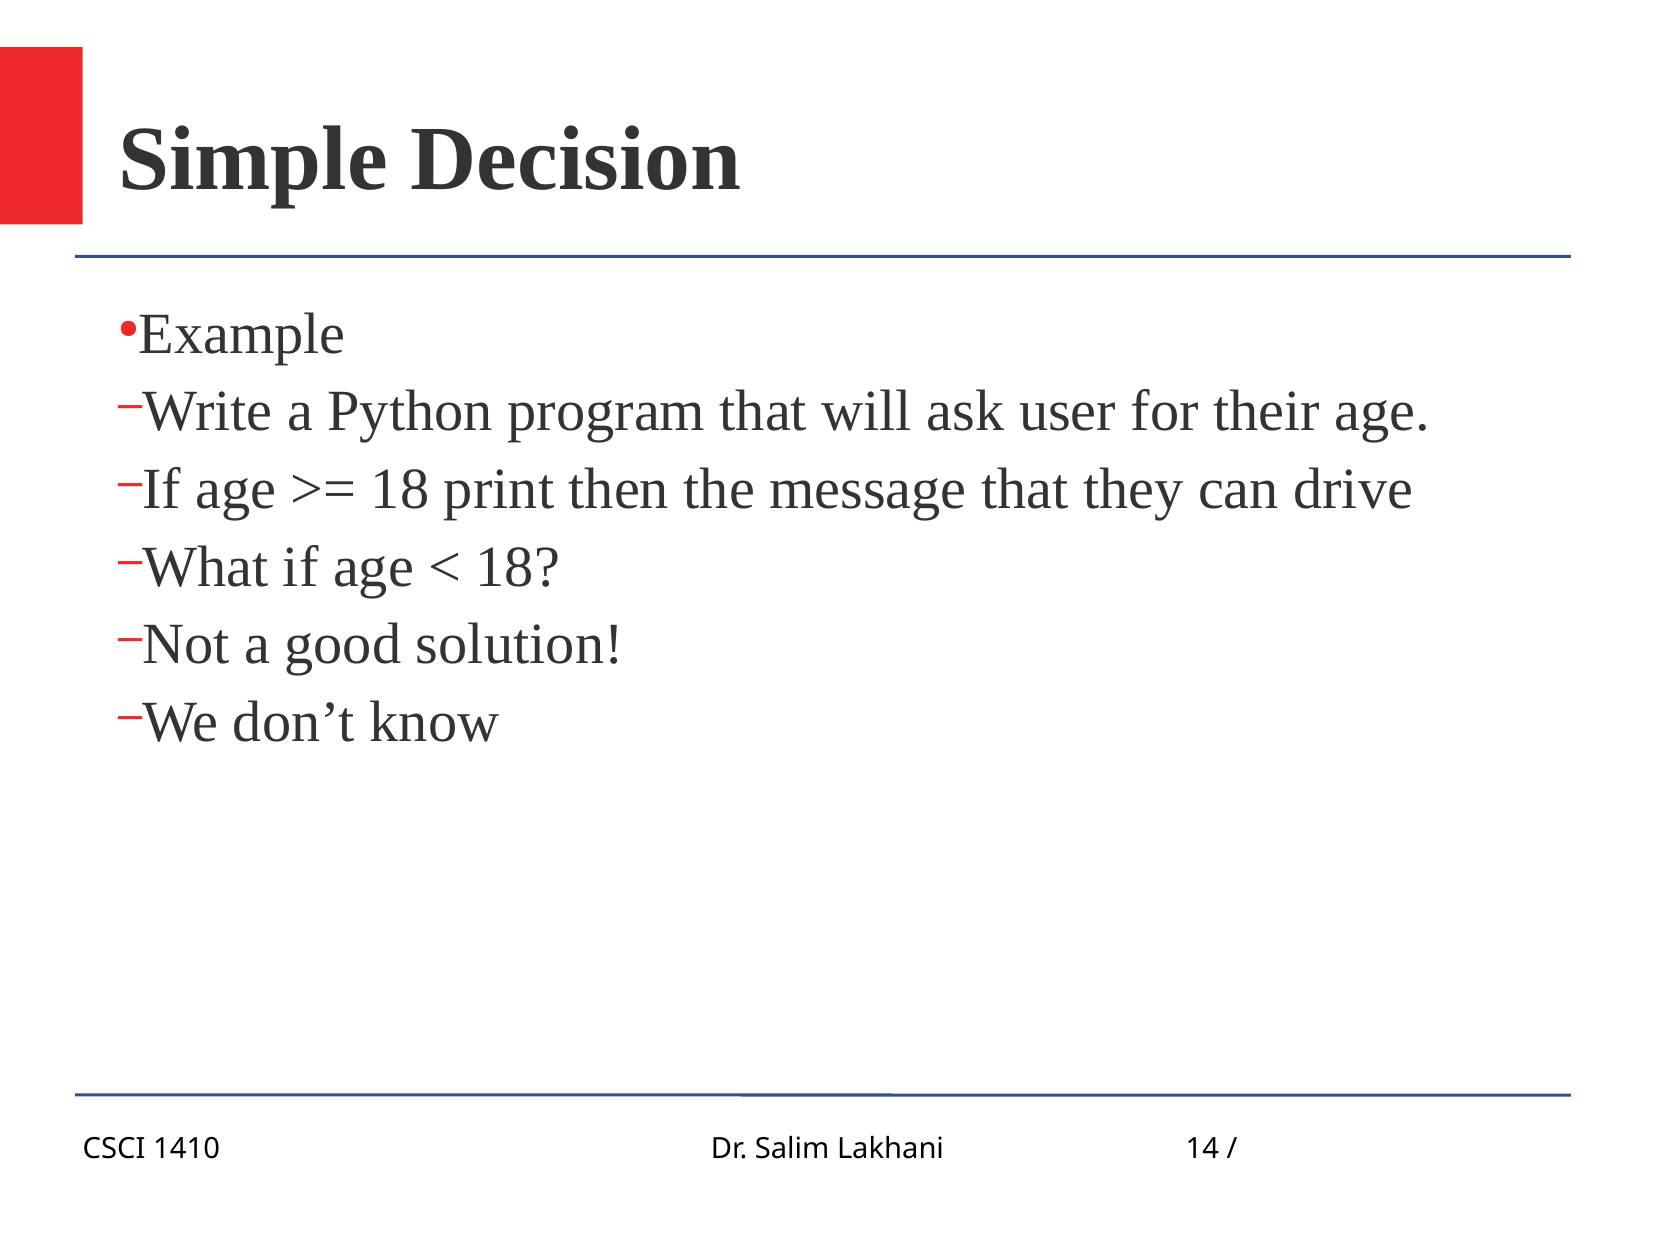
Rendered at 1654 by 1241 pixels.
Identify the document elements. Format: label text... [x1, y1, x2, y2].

text_box CSCI 1410 [82, 1129, 468, 1216]
text_box / [1185, 1129, 1571, 1216]
text_box Dr. Salim Lakhani [565, 1129, 1090, 1216]
list Example Write a Python program that will ask user for their age. If age >= 18 print then the message that they can drive What if age < 18? Not a good solution! We don’t know [118, 295, 1536, 1080]
title Simple Decision [118, 49, 1571, 257]
